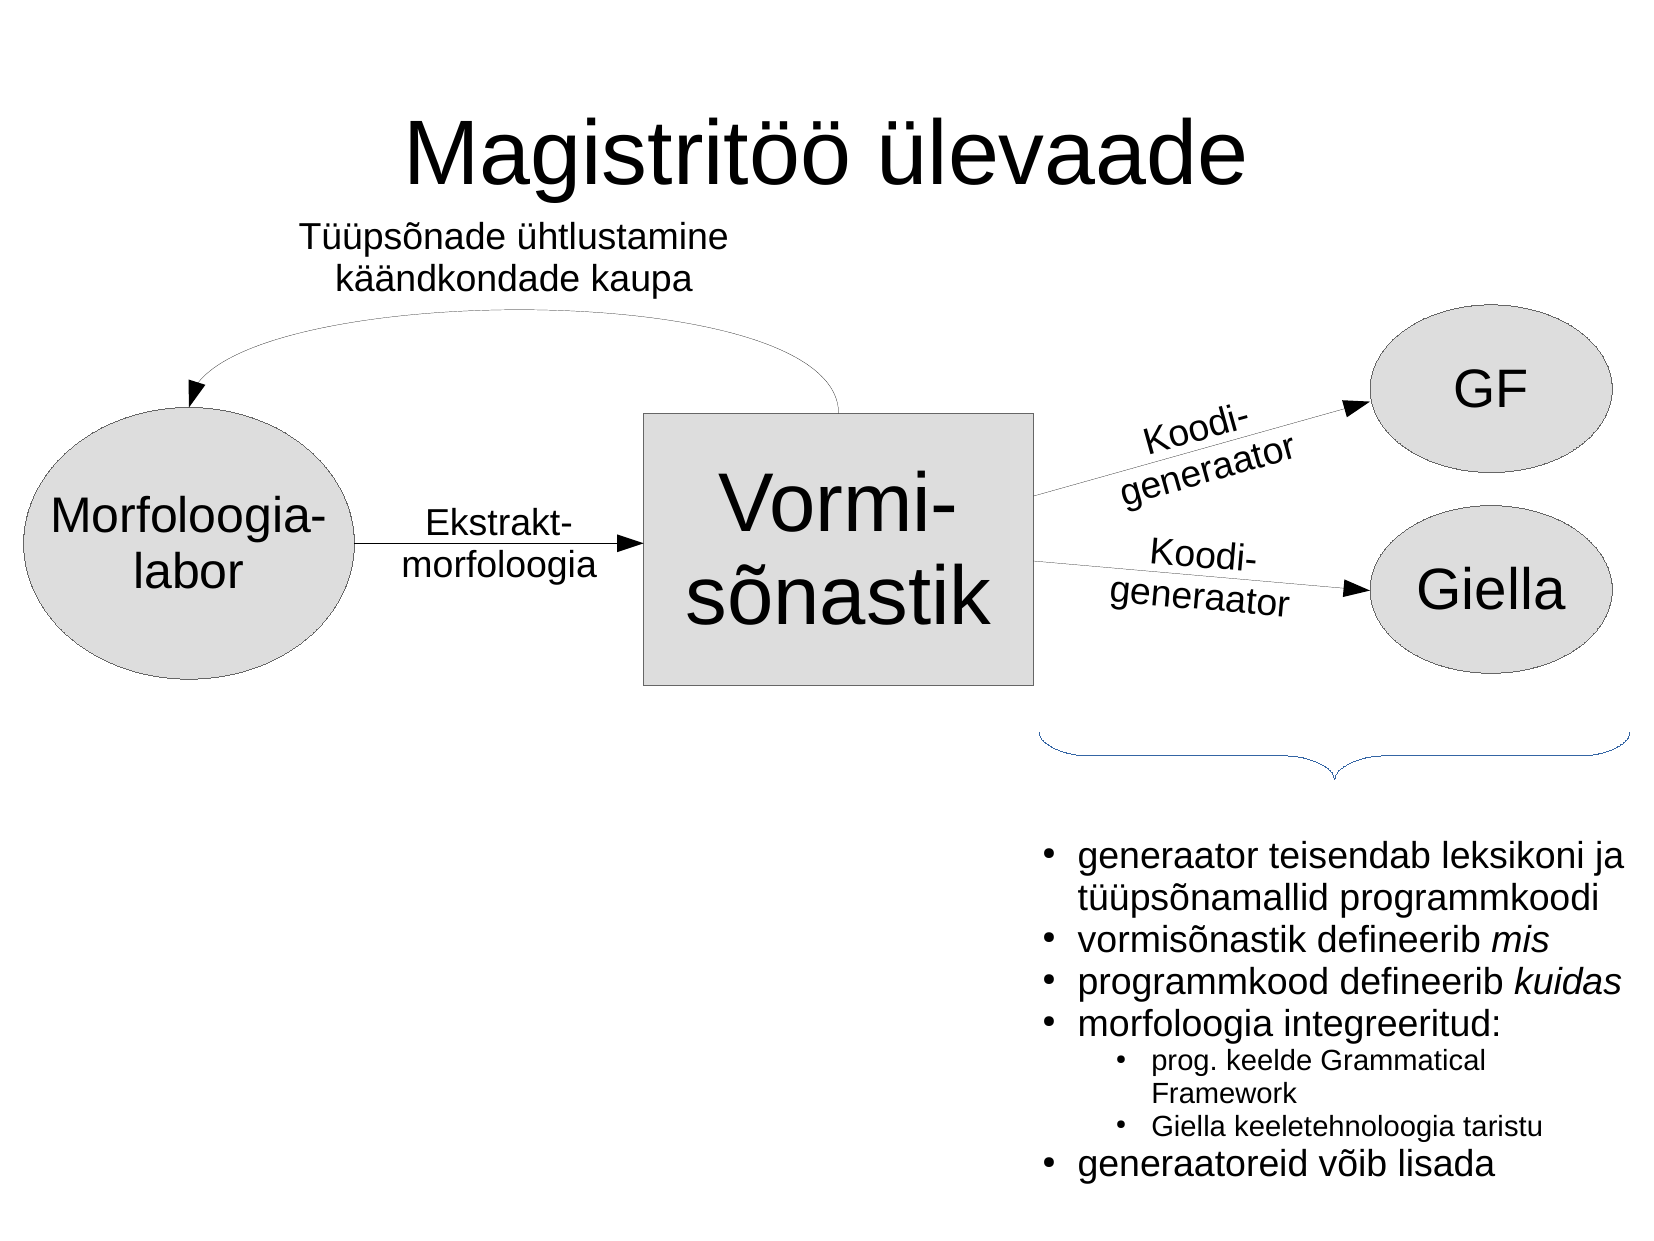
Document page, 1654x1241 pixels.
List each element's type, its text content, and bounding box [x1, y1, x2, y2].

title Magistritöö ülevaade [82, 49, 1571, 257]
text_box generaator teisendab leksikoni ja tüüpsõnamallid programmkoodi vormisõnastik defineerib mis programmkood defineerib kuidas morfoloogia integreeritud: prog. keelde Grammatical Framework Giella keeletehnoloogia taristu generaatoreid võib lisada [1027, 826, 1654, 1159]
text_box GF [1370, 304, 1613, 473]
text_box Vormi- sõnastik [643, 413, 1034, 686]
text_box Morfoloogia- labor [23, 407, 355, 680]
text_box Giella [1370, 505, 1613, 674]
